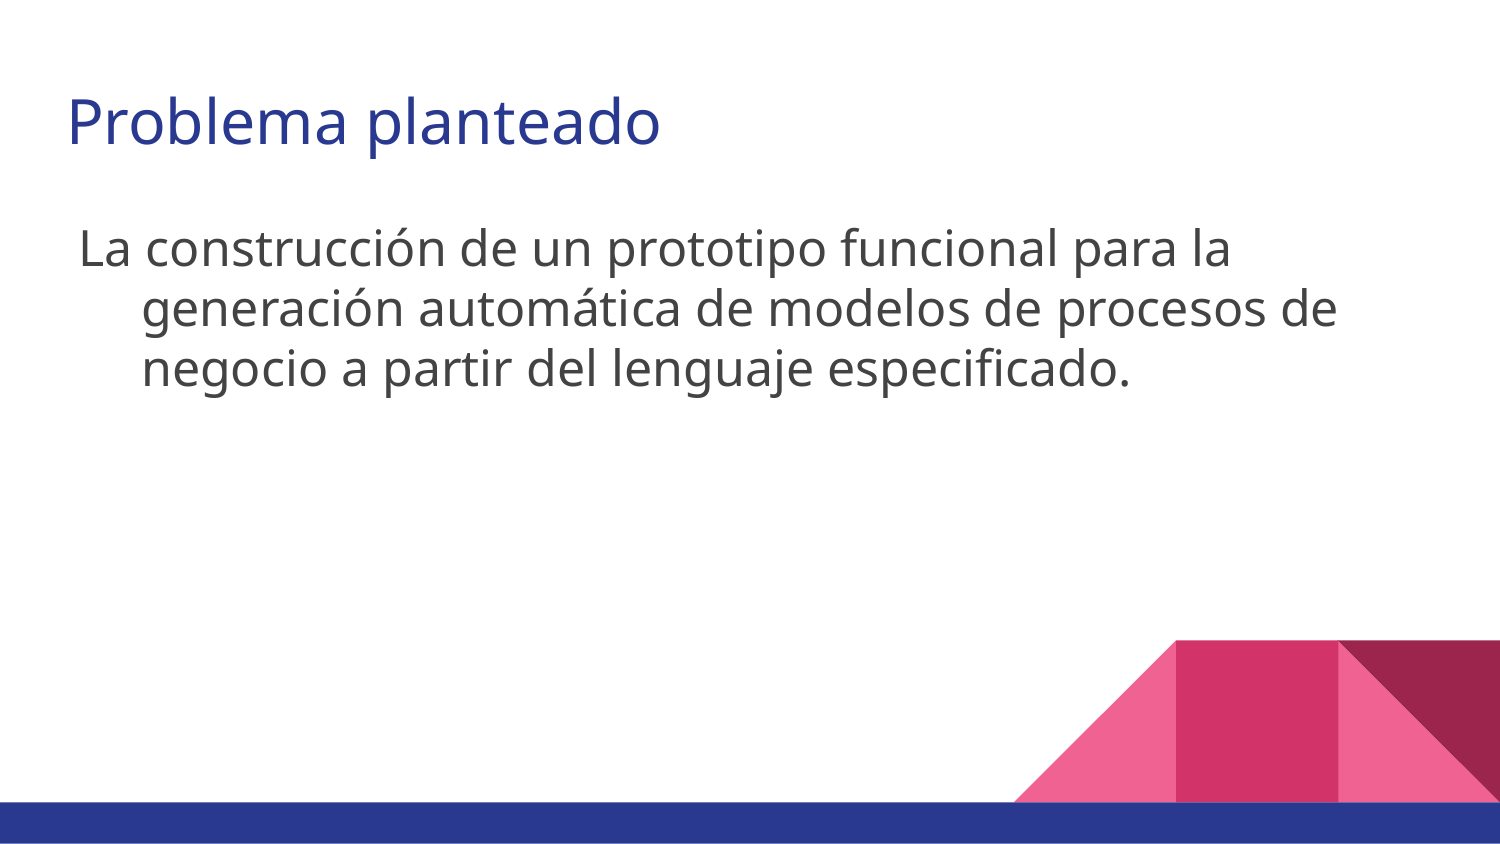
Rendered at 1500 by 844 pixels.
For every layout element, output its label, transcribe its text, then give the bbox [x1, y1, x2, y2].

title Problema planteado [51, 67, 1449, 167]
list La construcción de un prototipo funcional para la generación automática de modelos de procesos de negocio a partir del lenguaje especificado. [51, 201, 1449, 750]
